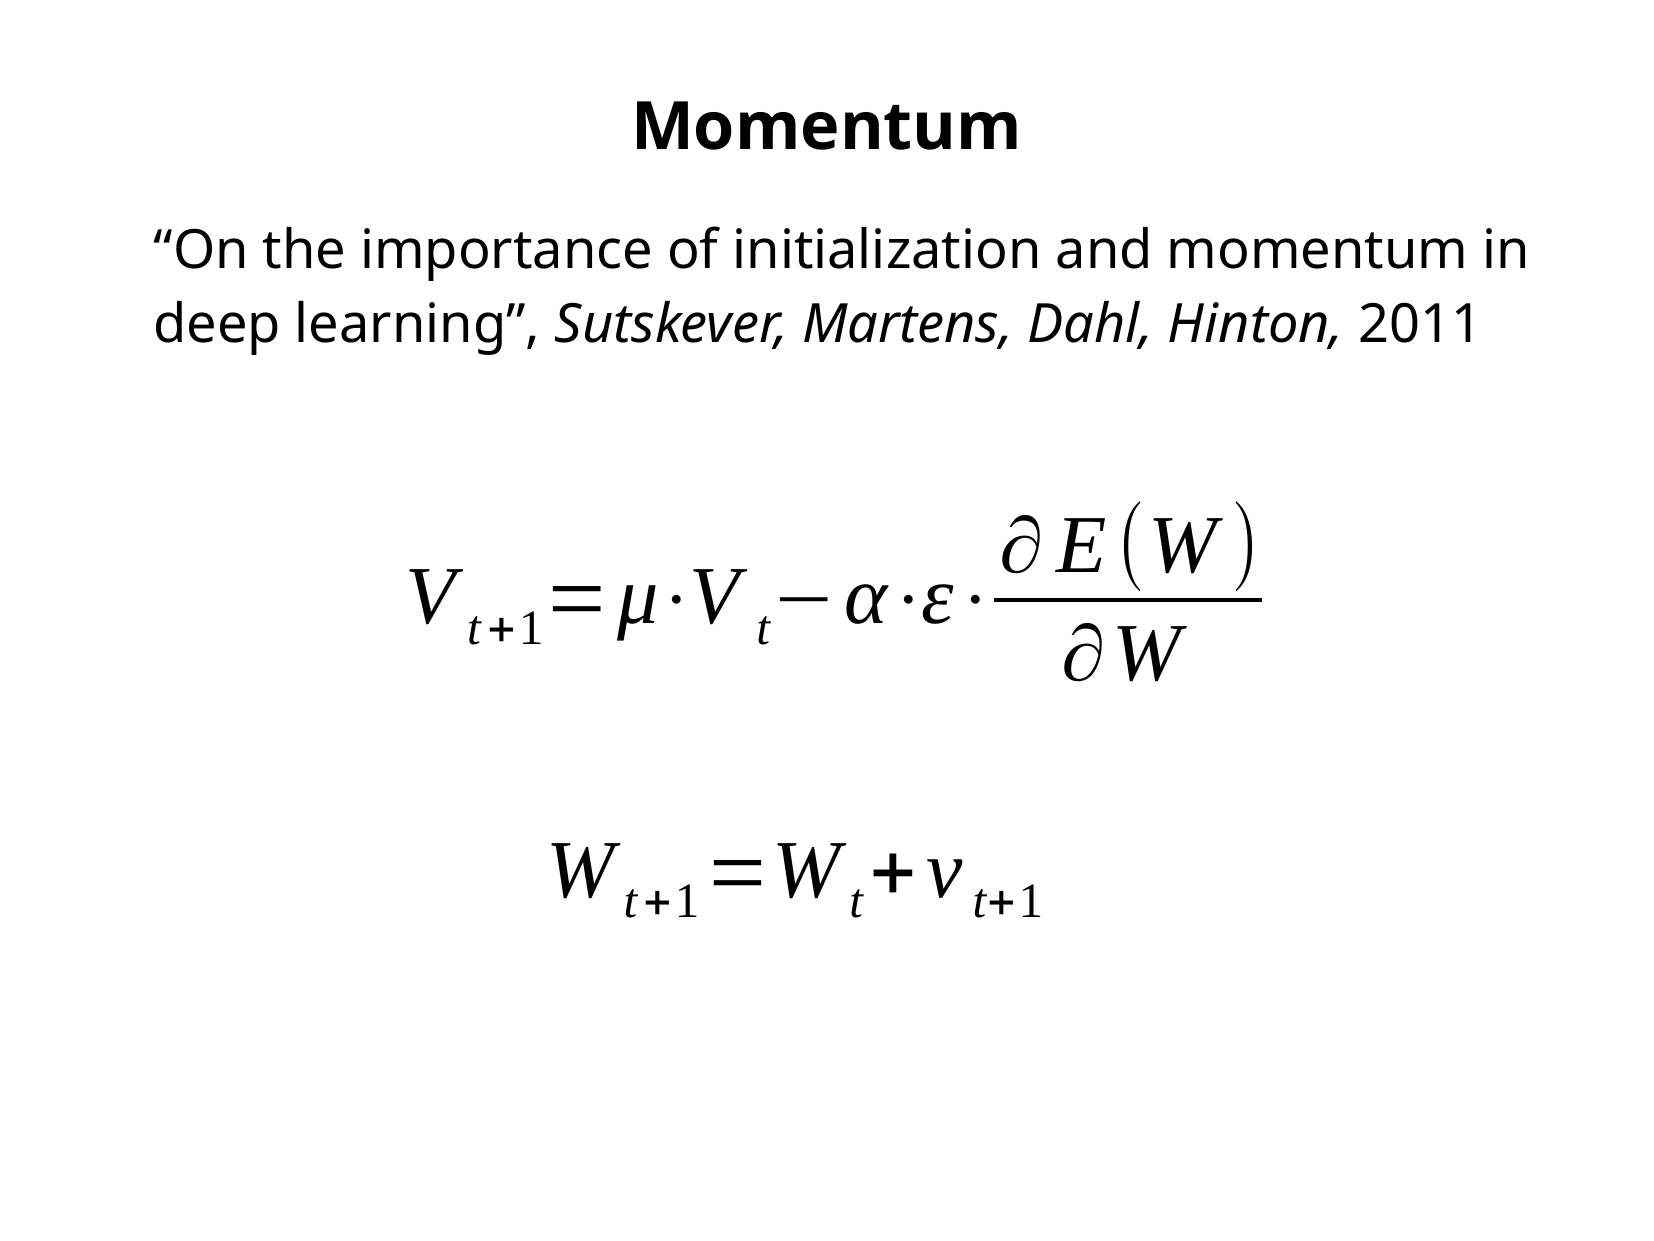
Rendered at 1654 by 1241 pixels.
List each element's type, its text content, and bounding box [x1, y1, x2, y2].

title Momentum [82, 43, 1571, 205]
chart [384, 494, 1285, 699]
list “On the importance of initialization and momentum in deep learning”, Sutskever, Martens, Dahl, Hinton, 2011 [82, 210, 1571, 1141]
chart [525, 825, 1066, 931]
